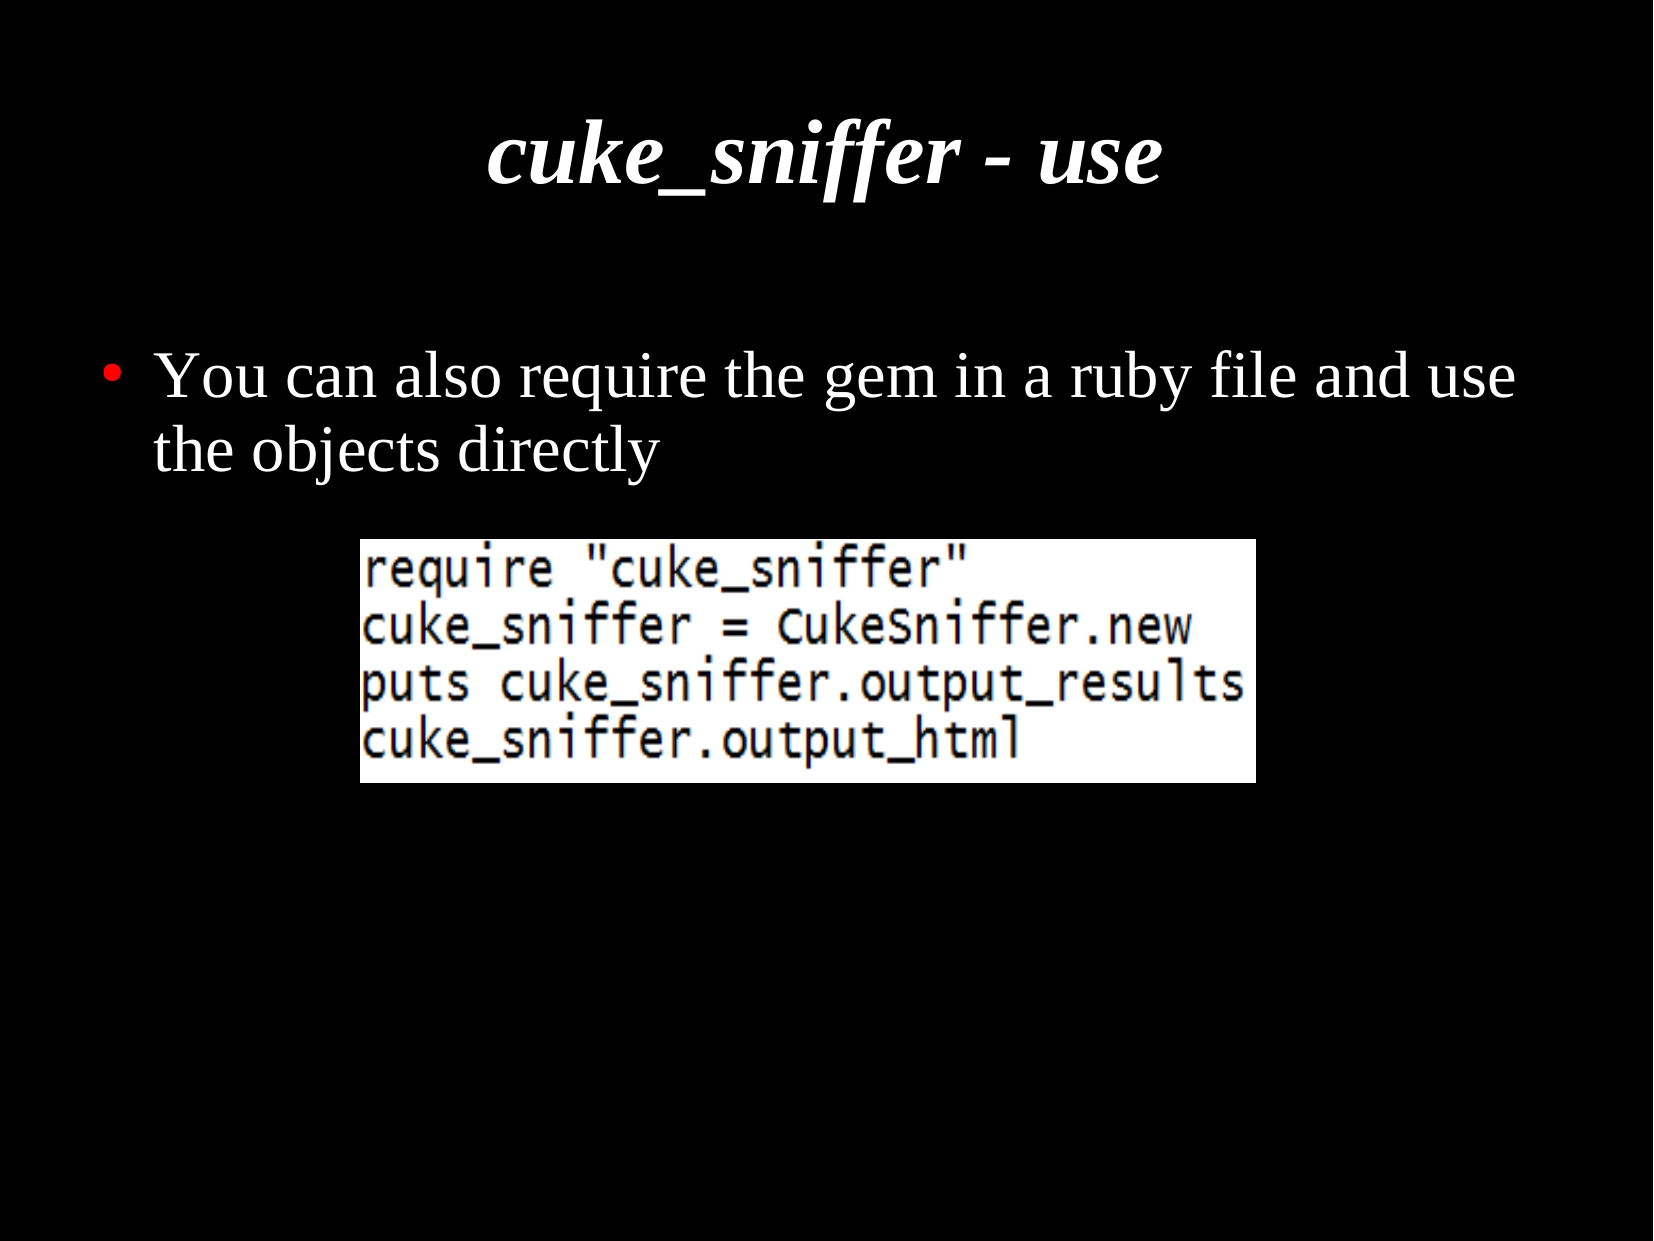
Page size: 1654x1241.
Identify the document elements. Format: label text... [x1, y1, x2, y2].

title cuke_sniffer - use [82, 49, 1571, 257]
list You can also require the gem in a ruby file and use the objects directly [82, 337, 1571, 1052]
picture [360, 539, 1256, 783]
